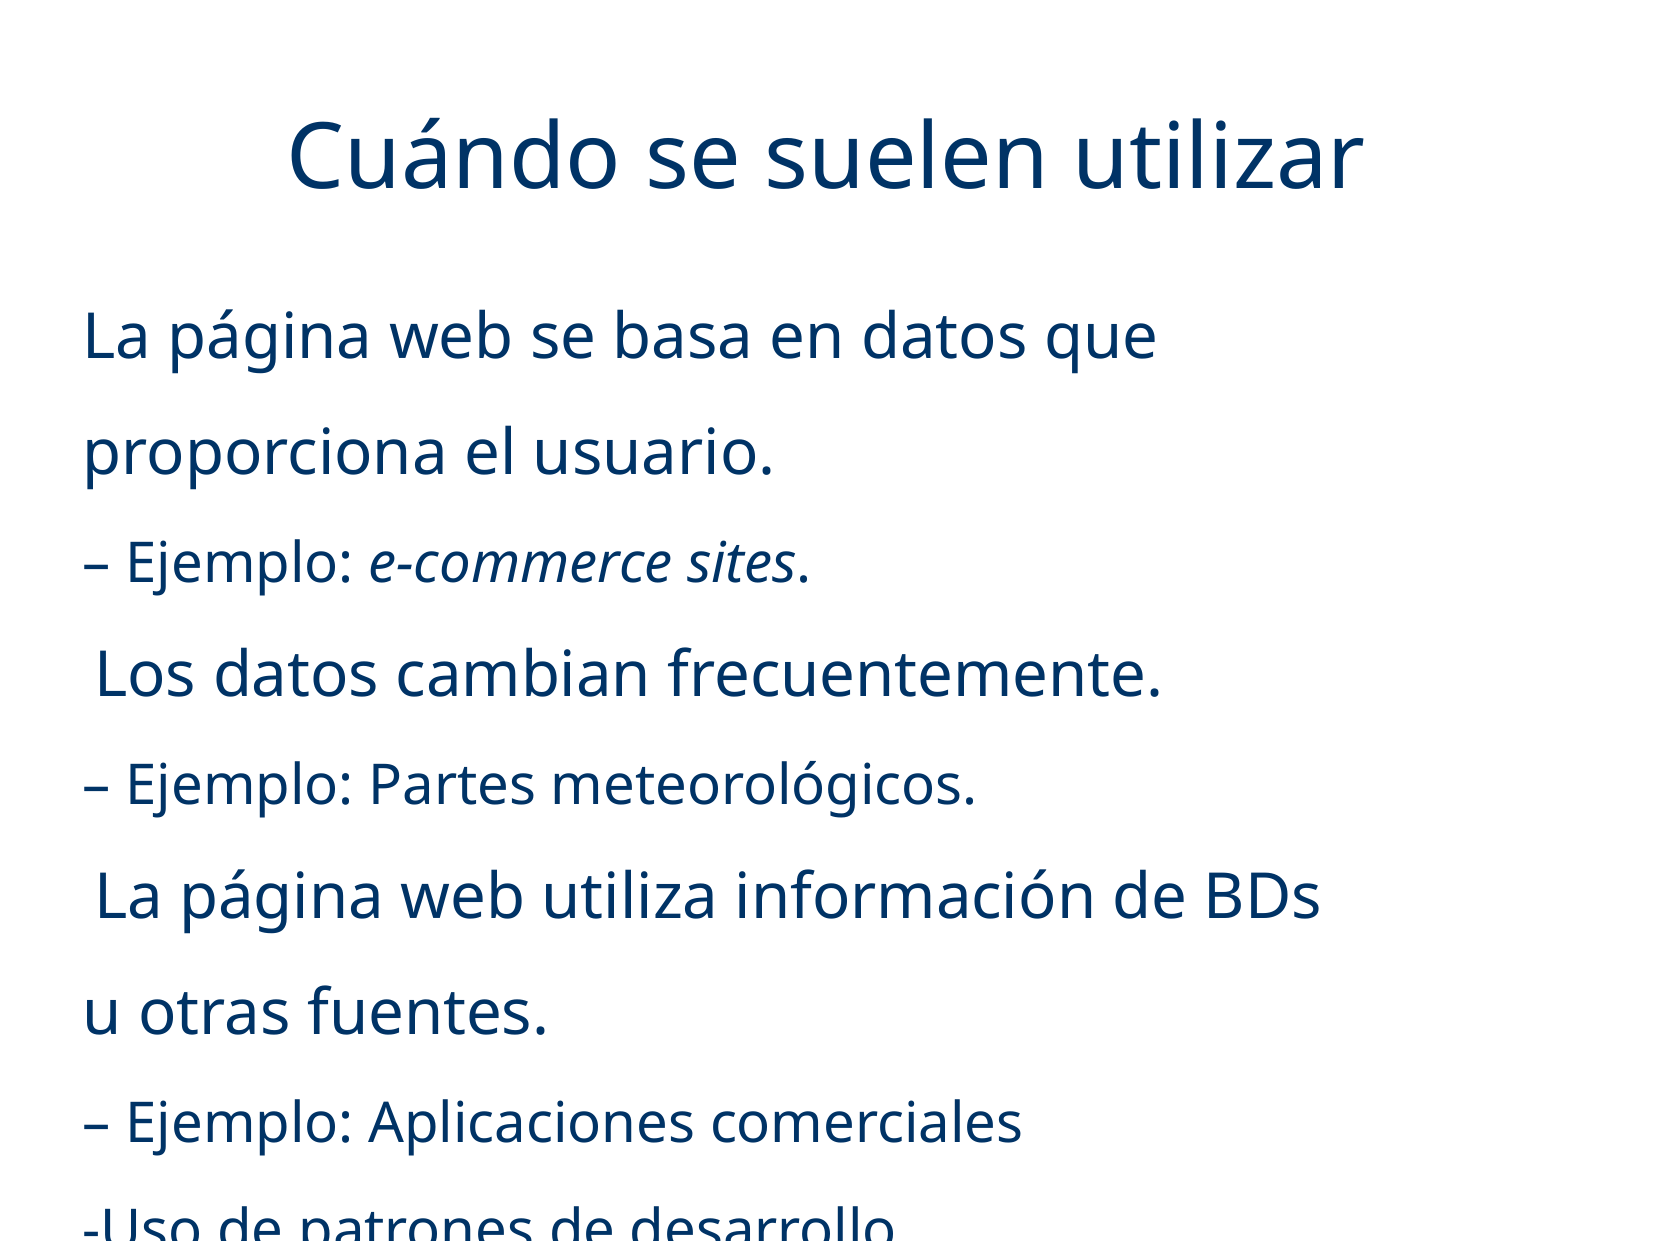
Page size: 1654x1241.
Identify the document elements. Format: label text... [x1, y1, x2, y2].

list La página web se basa en datos que proporciona el usuario. – Ejemplo: e-commerce sites. Los datos cambian frecuentemente. – Ejemplo: Partes meteorológicos. La página web utiliza información de BDs u otras fuentes. – Ejemplo: Aplicaciones comerciales -Uso de patrones de desarrollo [82, 290, 1571, 1131]
title Cuándo se suelen utilizar [82, 49, 1571, 257]
